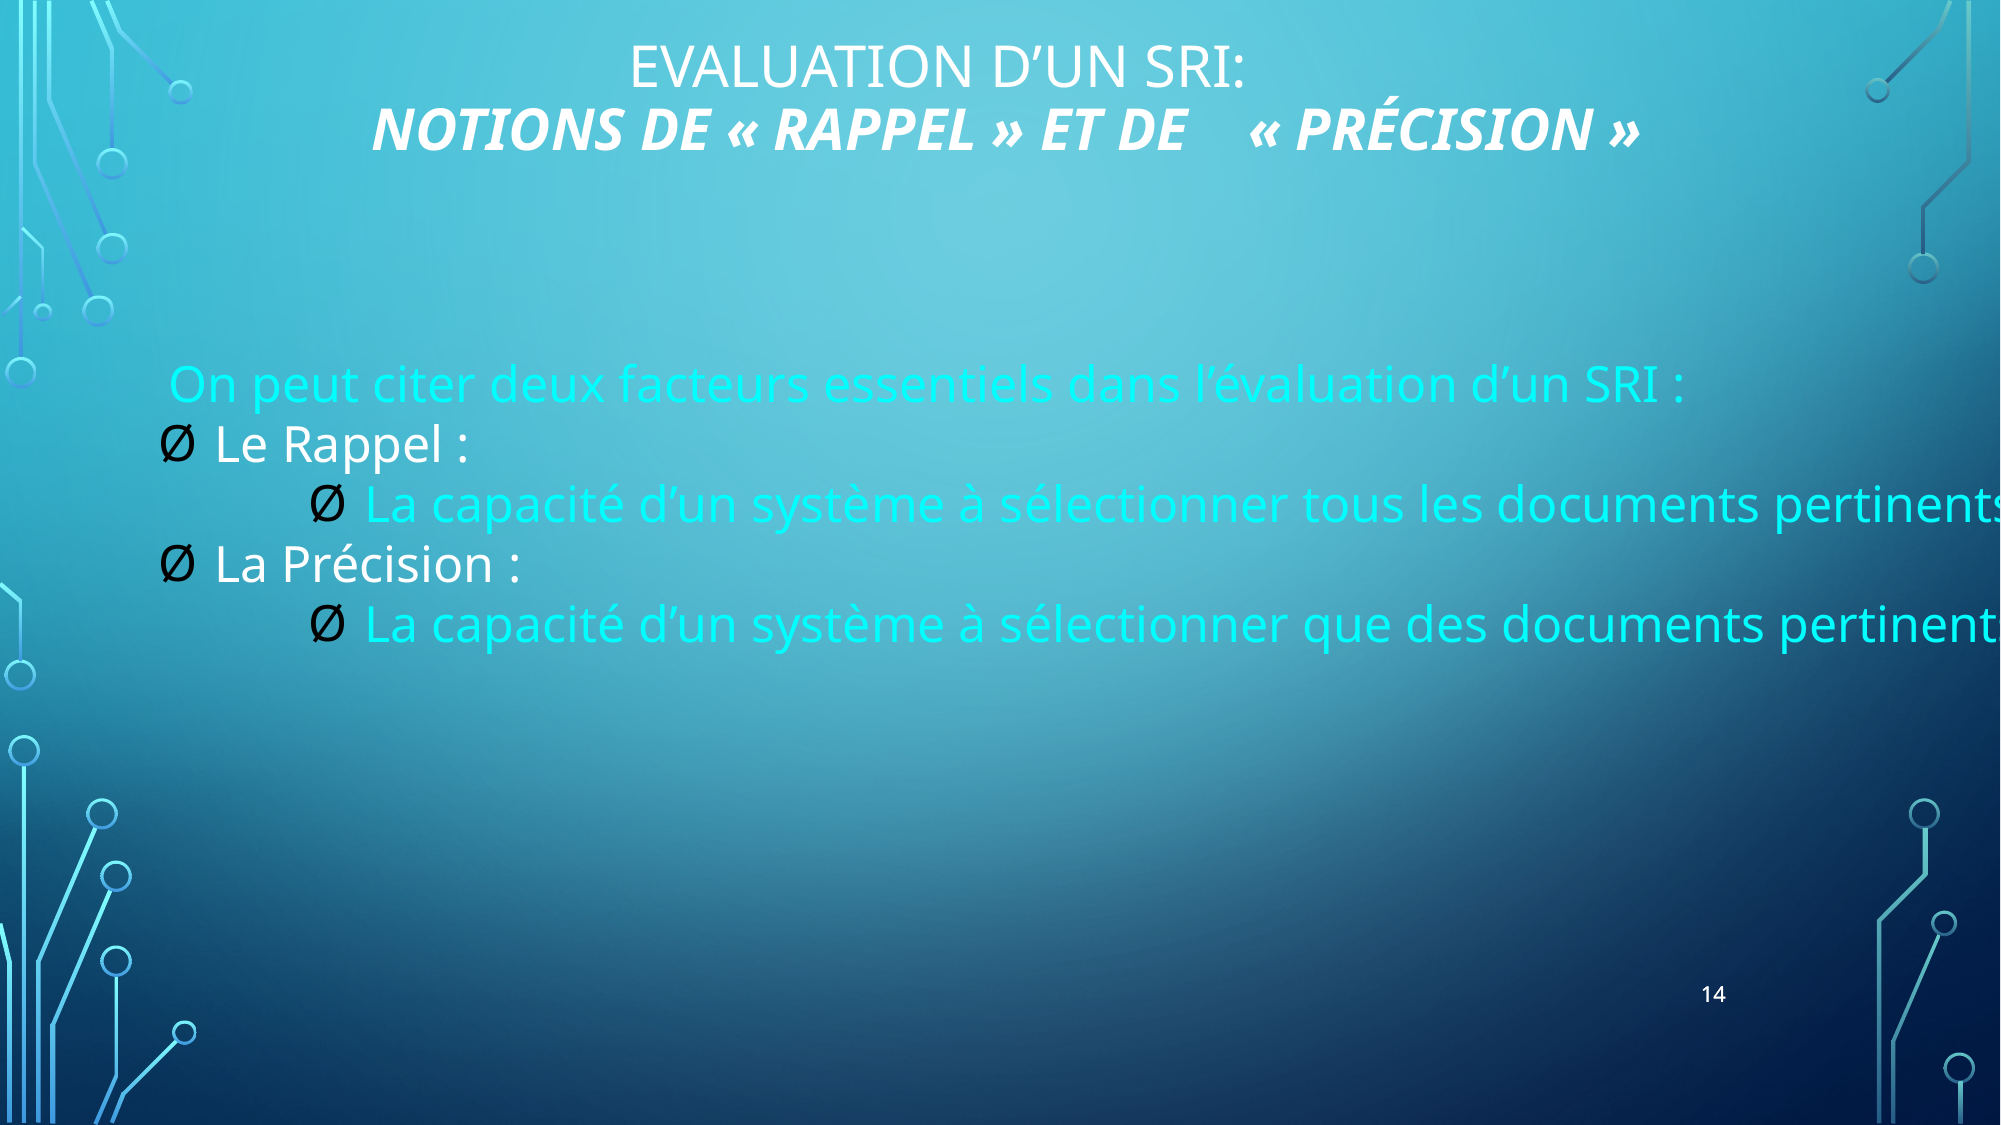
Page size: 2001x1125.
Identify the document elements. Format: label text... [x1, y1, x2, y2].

title Evaluation d’un sri:  Notions de « rappel » et de « précision » [283, 20, 1717, 180]
text_box [1685, 965, 1813, 1025]
text_box On peut citer deux facteurs essentiels dans l’évaluation d’un SRI : Le Rappel : La capacité d’un système à sélectionner tous les documents pertinents de la collection La Précision : La capacité d’un système à sélectionner que des documents pertinents [143, 344, 2000, 663]
